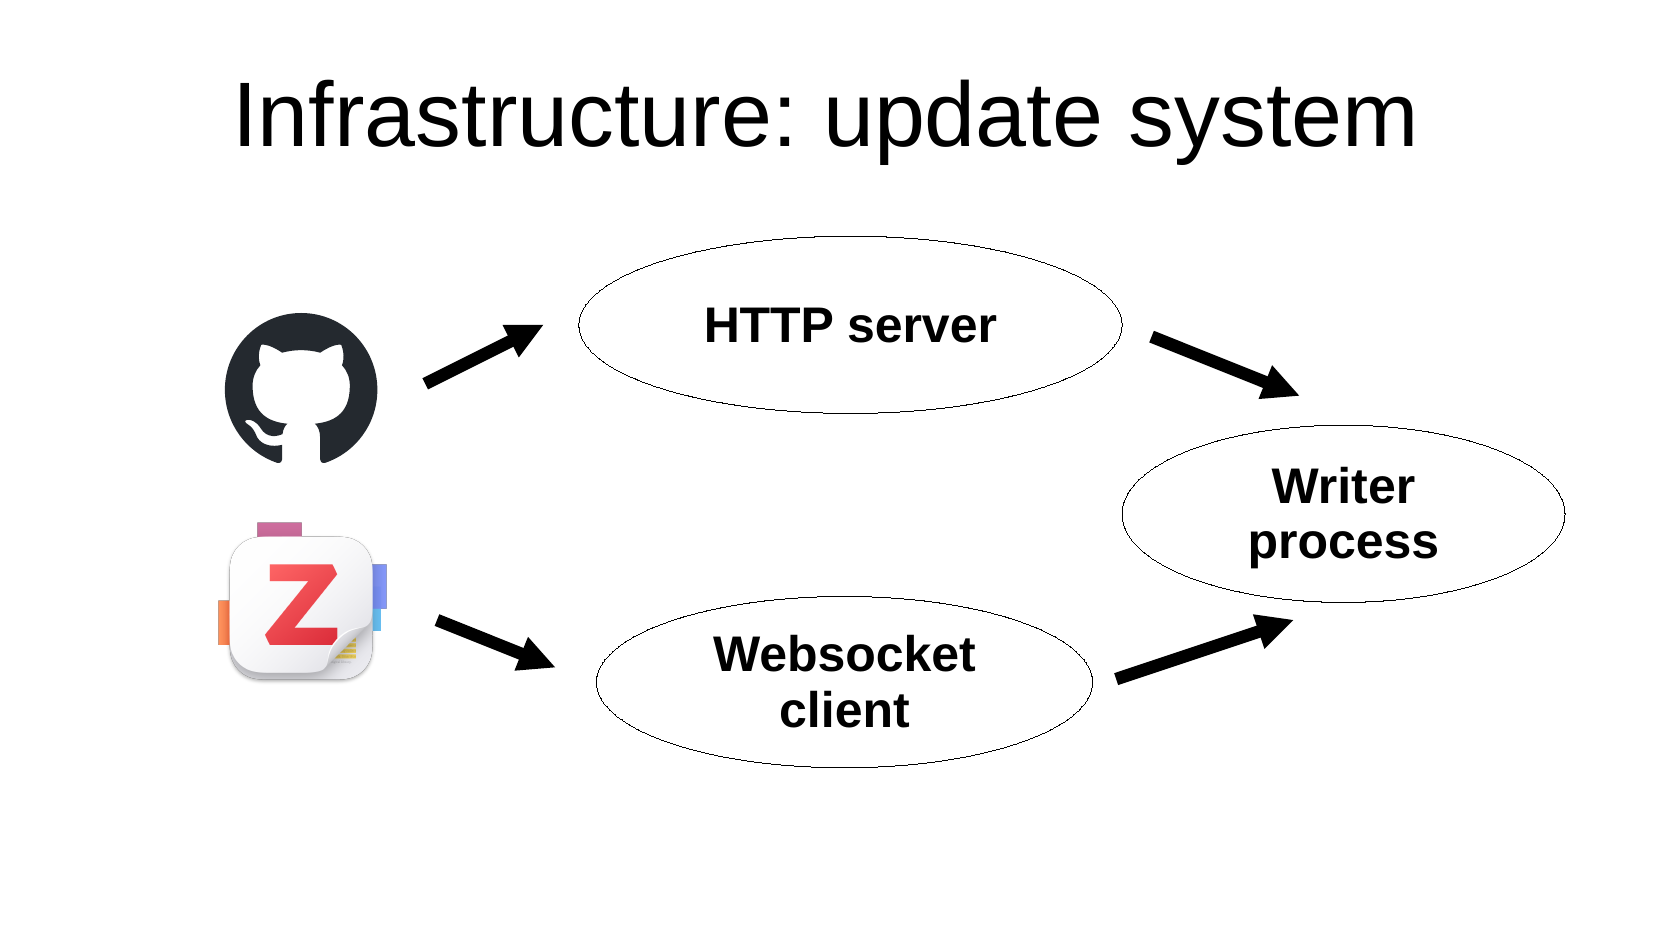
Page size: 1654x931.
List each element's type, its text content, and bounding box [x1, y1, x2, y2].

text_box Writer process [1122, 425, 1566, 603]
text_box HTTP server [578, 236, 1123, 414]
picture [212, 519, 390, 697]
picture [224, 312, 378, 463]
text_box Websocket client [596, 596, 1093, 768]
title Infrastructure: update system [82, 37, 1571, 193]
